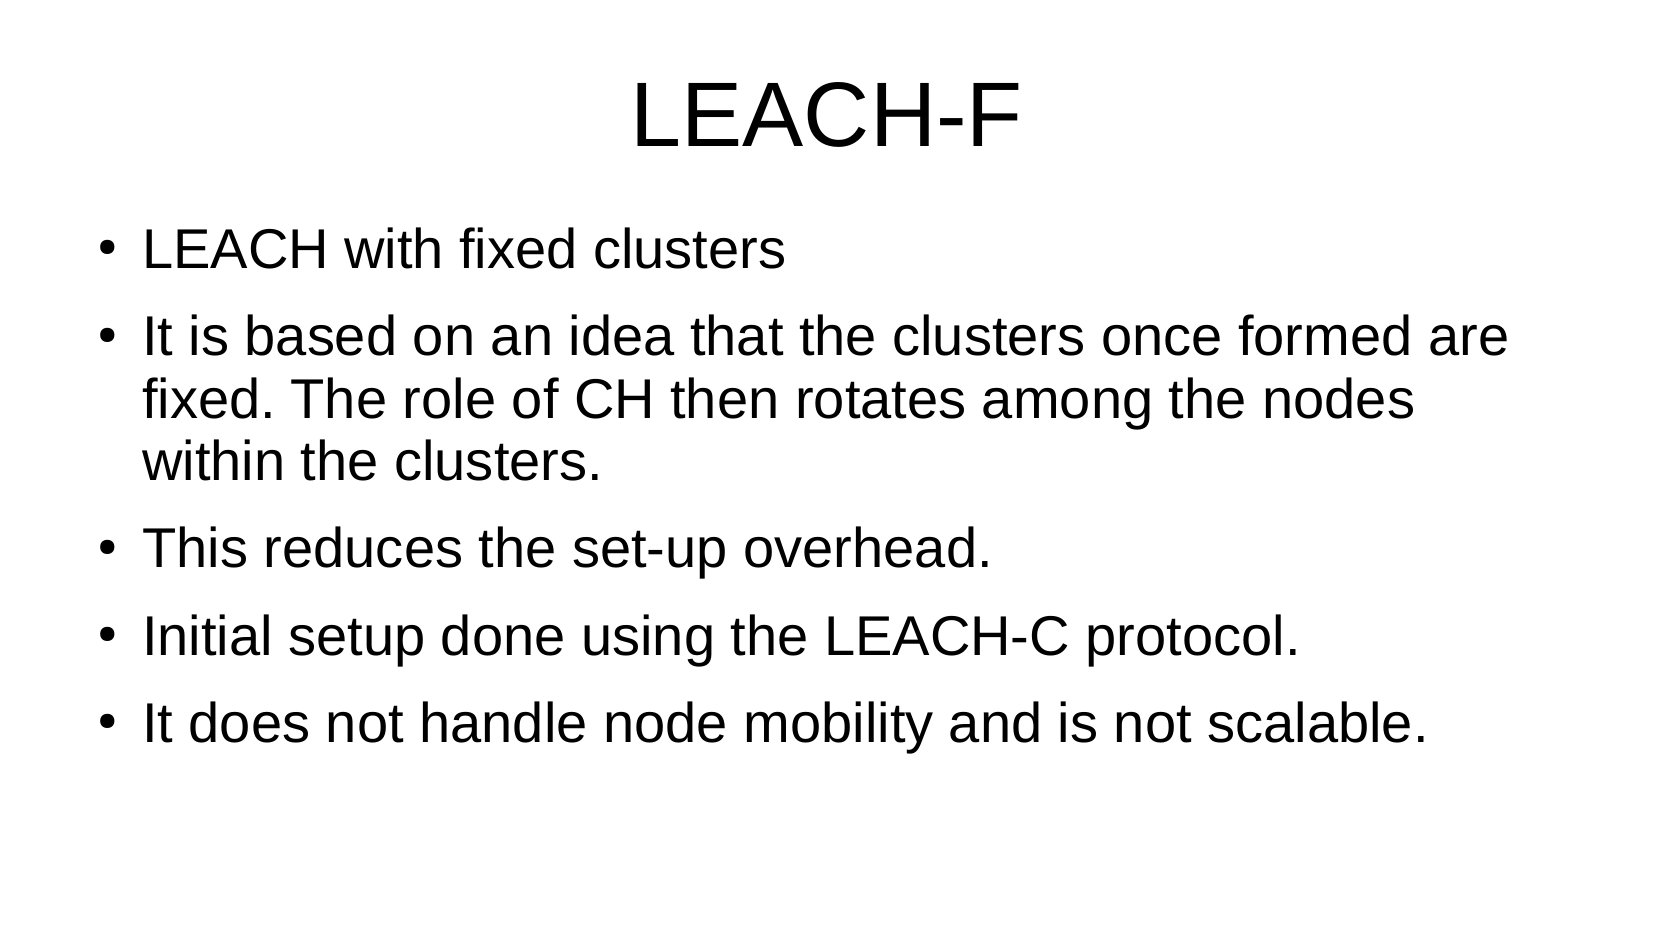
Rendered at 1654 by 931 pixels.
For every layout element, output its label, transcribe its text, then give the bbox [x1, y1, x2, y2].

title LEACH-F [82, 37, 1571, 193]
list LEACH with fixed clusters It is based on an idea that the clusters once formed are fixed. The role of CH then rotates among the nodes within the clusters. This reduces the set-up overhead. Initial setup done using the LEACH-C protocol. It does not handle node mobility and is not scalable. [82, 217, 1571, 758]
